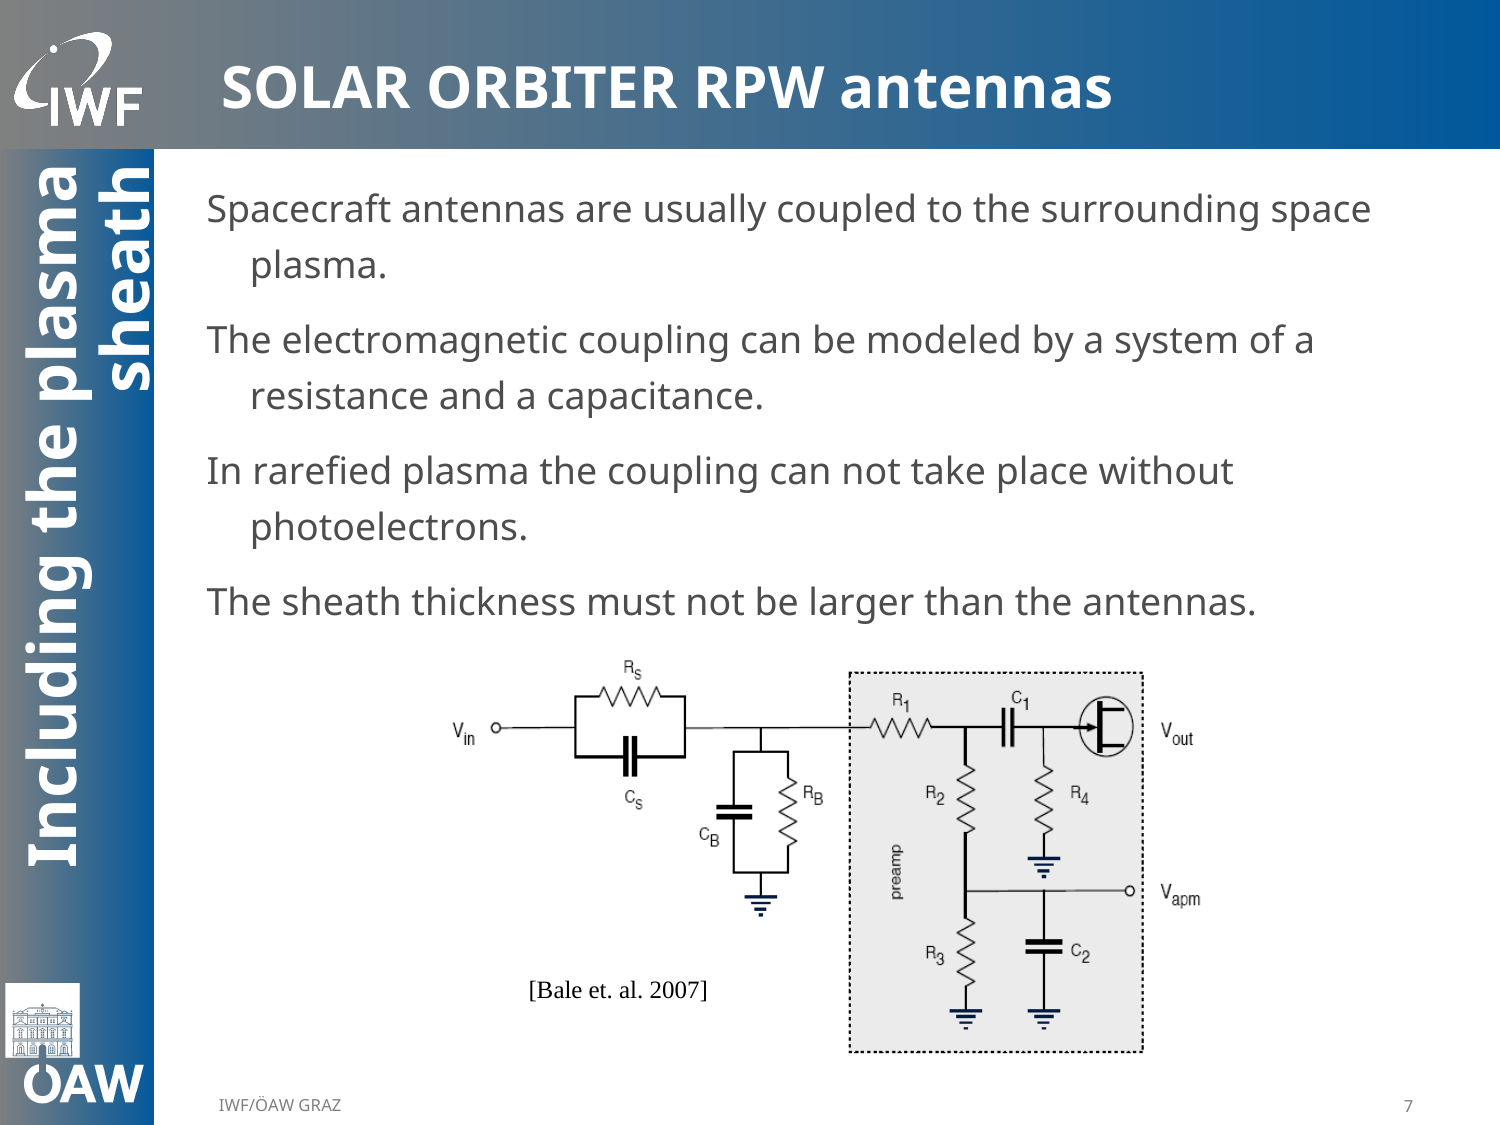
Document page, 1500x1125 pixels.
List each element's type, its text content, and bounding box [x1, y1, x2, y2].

picture [8, 32, 154, 132]
title SOLAR ORBITER RPW antennas [206, 36, 1459, 144]
text_box [Bale et. al. 2007] [513, 968, 751, 1012]
list Spacecraft antennas are usually coupled to the surrounding space plasma. The electromagnetic coupling can be modeled by a system of a resistance and a capacitance. In rarefied plasma the coupling can not take place without photoelectrons. The sheath thickness must not be larger than the antennas. [206, 177, 1447, 1075]
picture [429, 639, 1223, 1069]
text_box Including the plasma sheath [29, 148, 154, 959]
picture [5, 983, 154, 1105]
